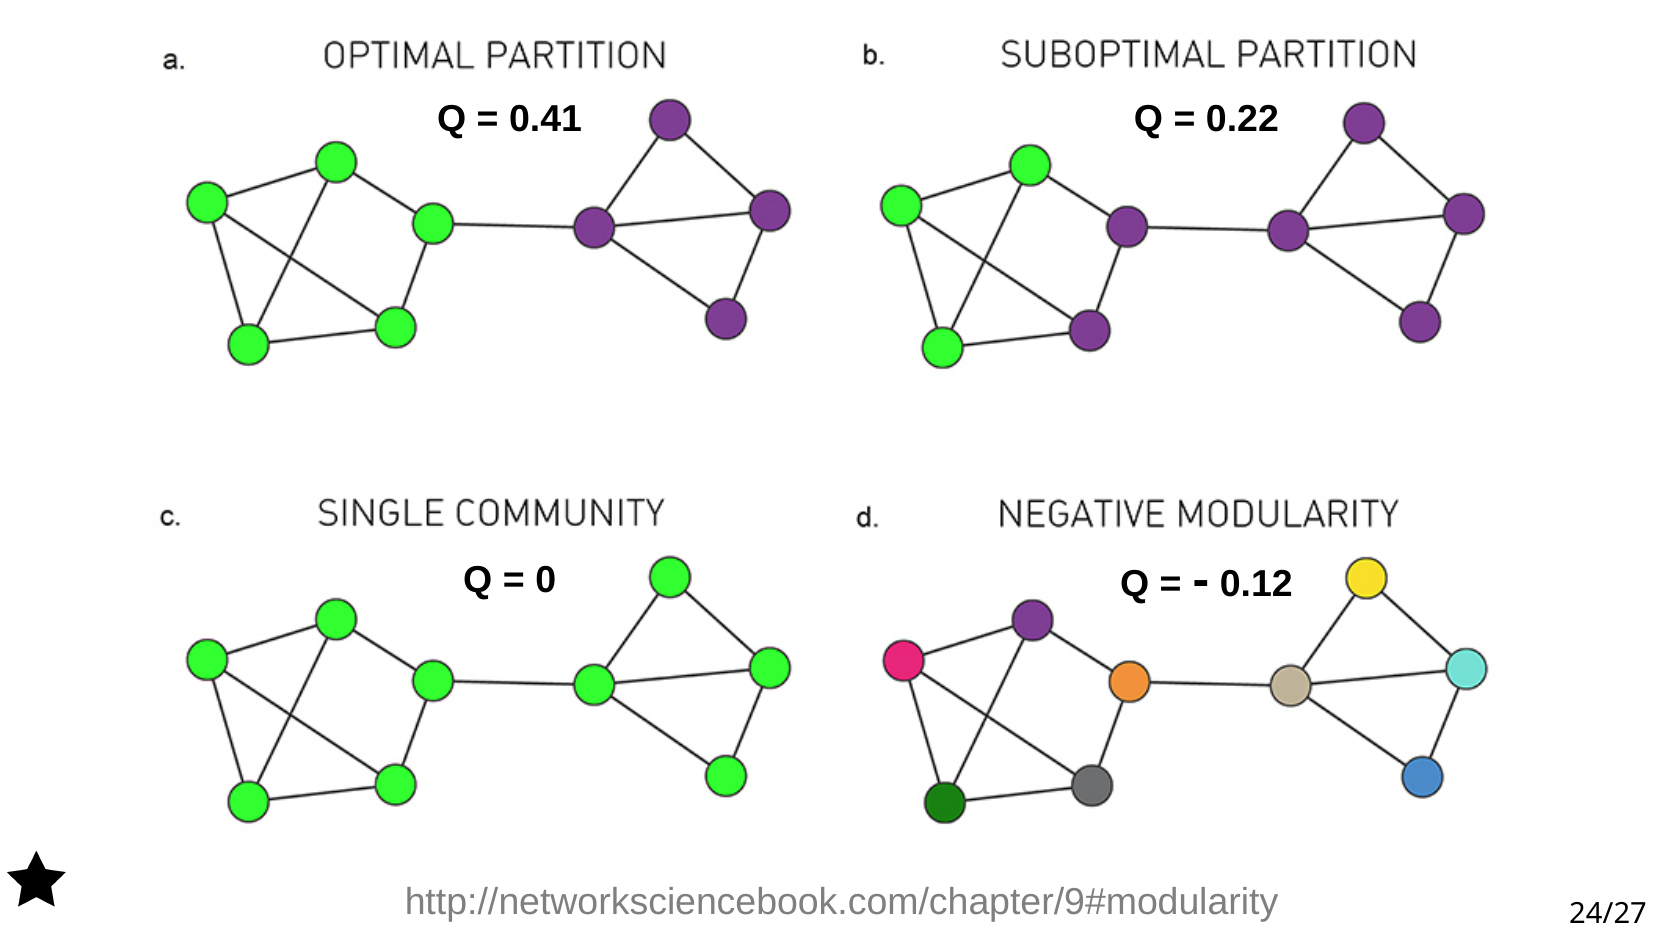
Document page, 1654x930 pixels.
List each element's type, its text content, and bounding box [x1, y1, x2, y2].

picture [115, 15, 1526, 868]
picture [6, 850, 66, 907]
text_box Q = - 0.12 [1101, 530, 1312, 629]
text_box Q = 0.41 [404, 81, 615, 157]
text_box Q = 0.22 [1101, 81, 1312, 157]
text_box http://networksciencebook.com/chapter/9#modularity [390, 873, 1294, 930]
text_box Q = 0 [404, 542, 615, 618]
